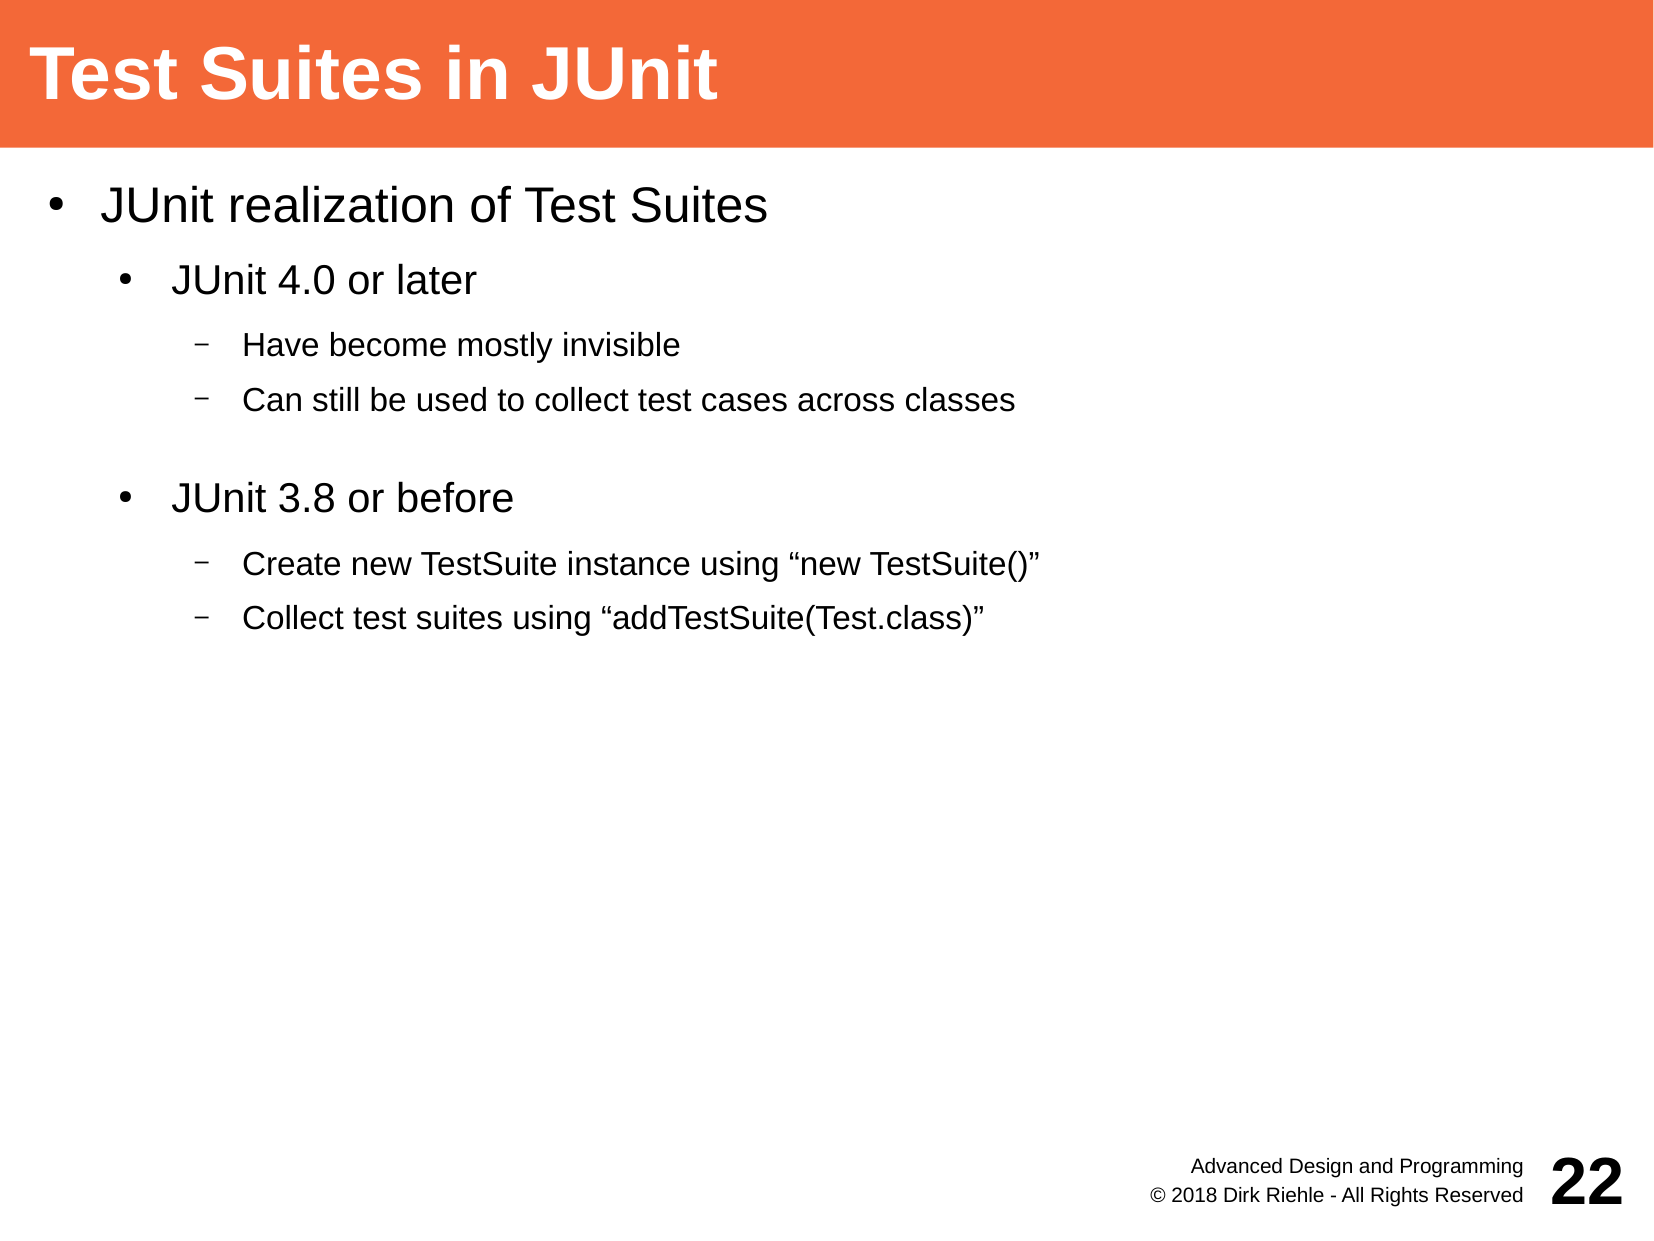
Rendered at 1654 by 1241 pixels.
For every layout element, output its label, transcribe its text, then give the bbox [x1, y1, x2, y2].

title Test Suites in JUnit [0, 0, 1654, 148]
list JUnit realization of Test Suites JUnit 4.0 or later Have become mostly invisible Can still be used to collect test cases across classes JUnit 3.8 or before Create new TestSuite instance using “new TestSuite()” Collect test suites using “addTestSuite(Test.class)” [29, 177, 1625, 1063]
